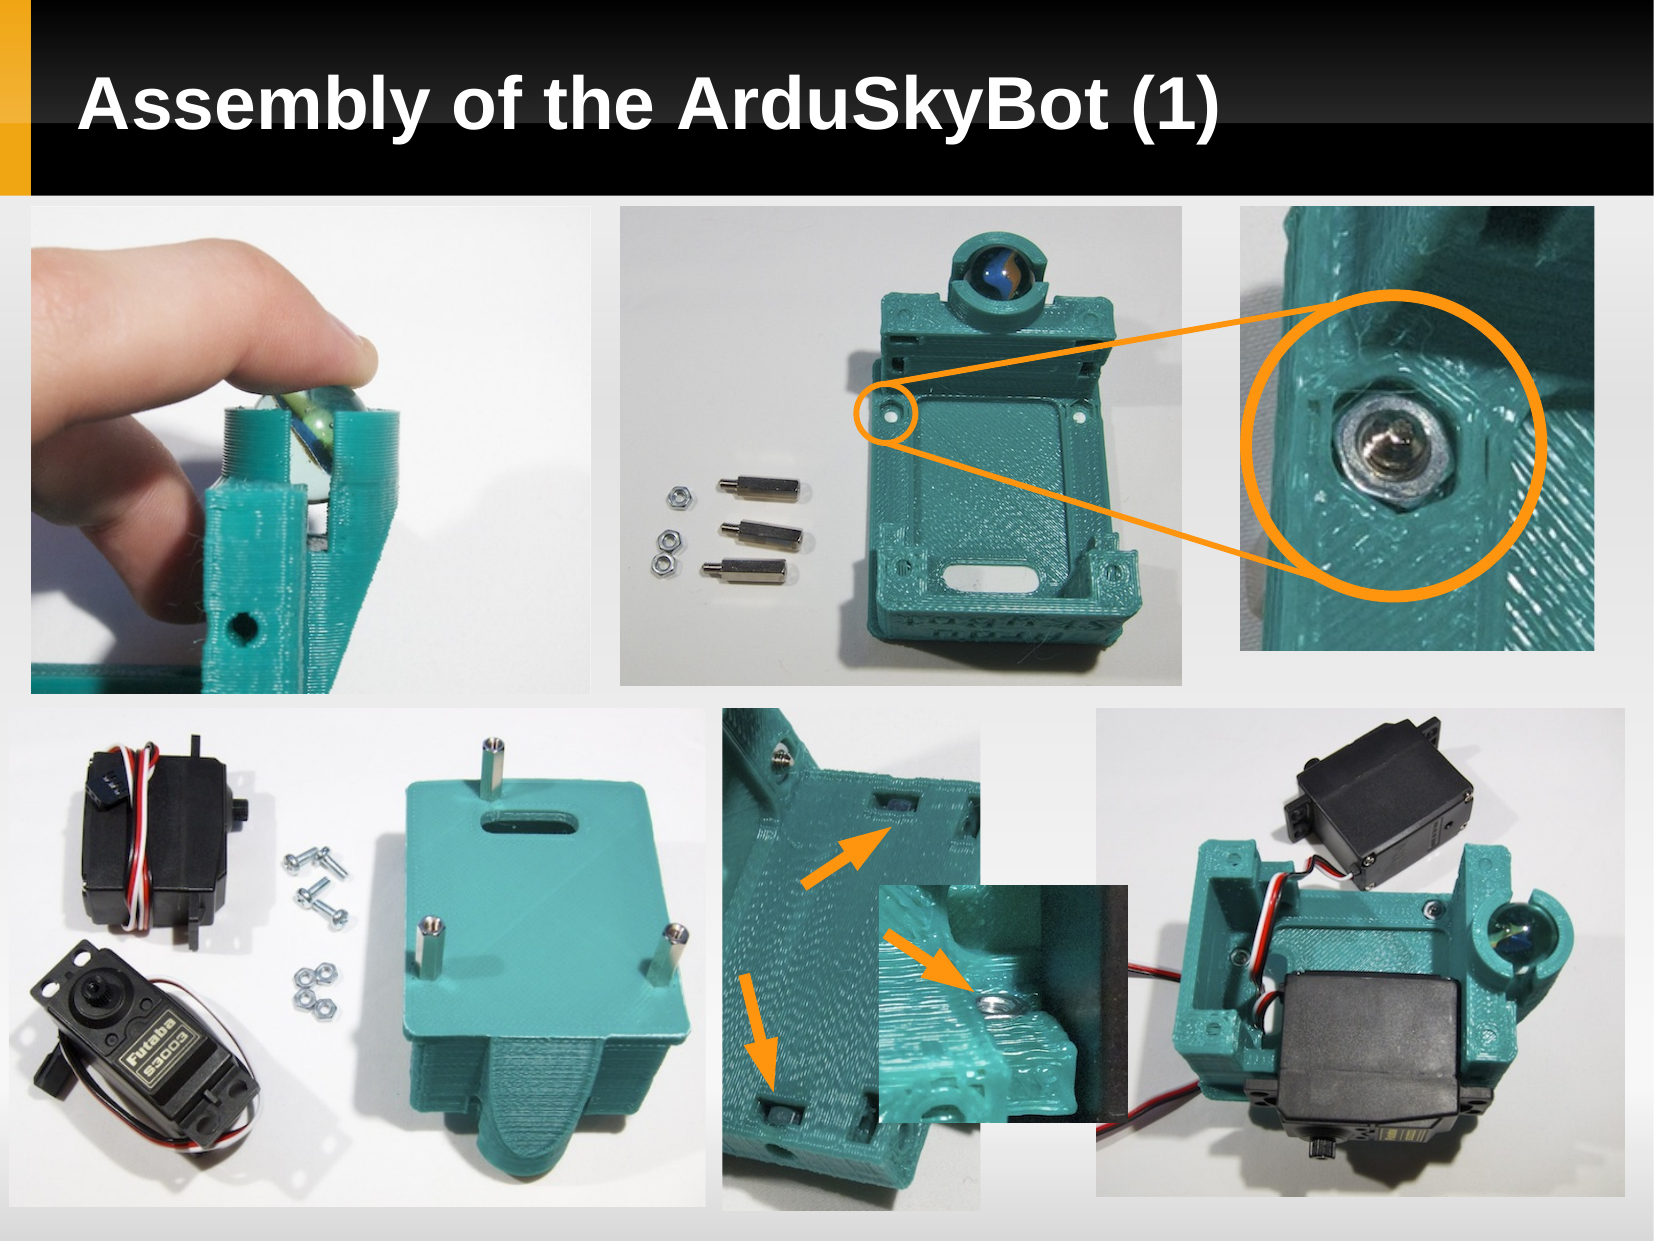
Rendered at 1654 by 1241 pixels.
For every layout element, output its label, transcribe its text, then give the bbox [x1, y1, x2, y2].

title Assembly of the ArduSkyBot (1) [76, 0, 1565, 208]
picture [0, 0, 1654, 1241]
